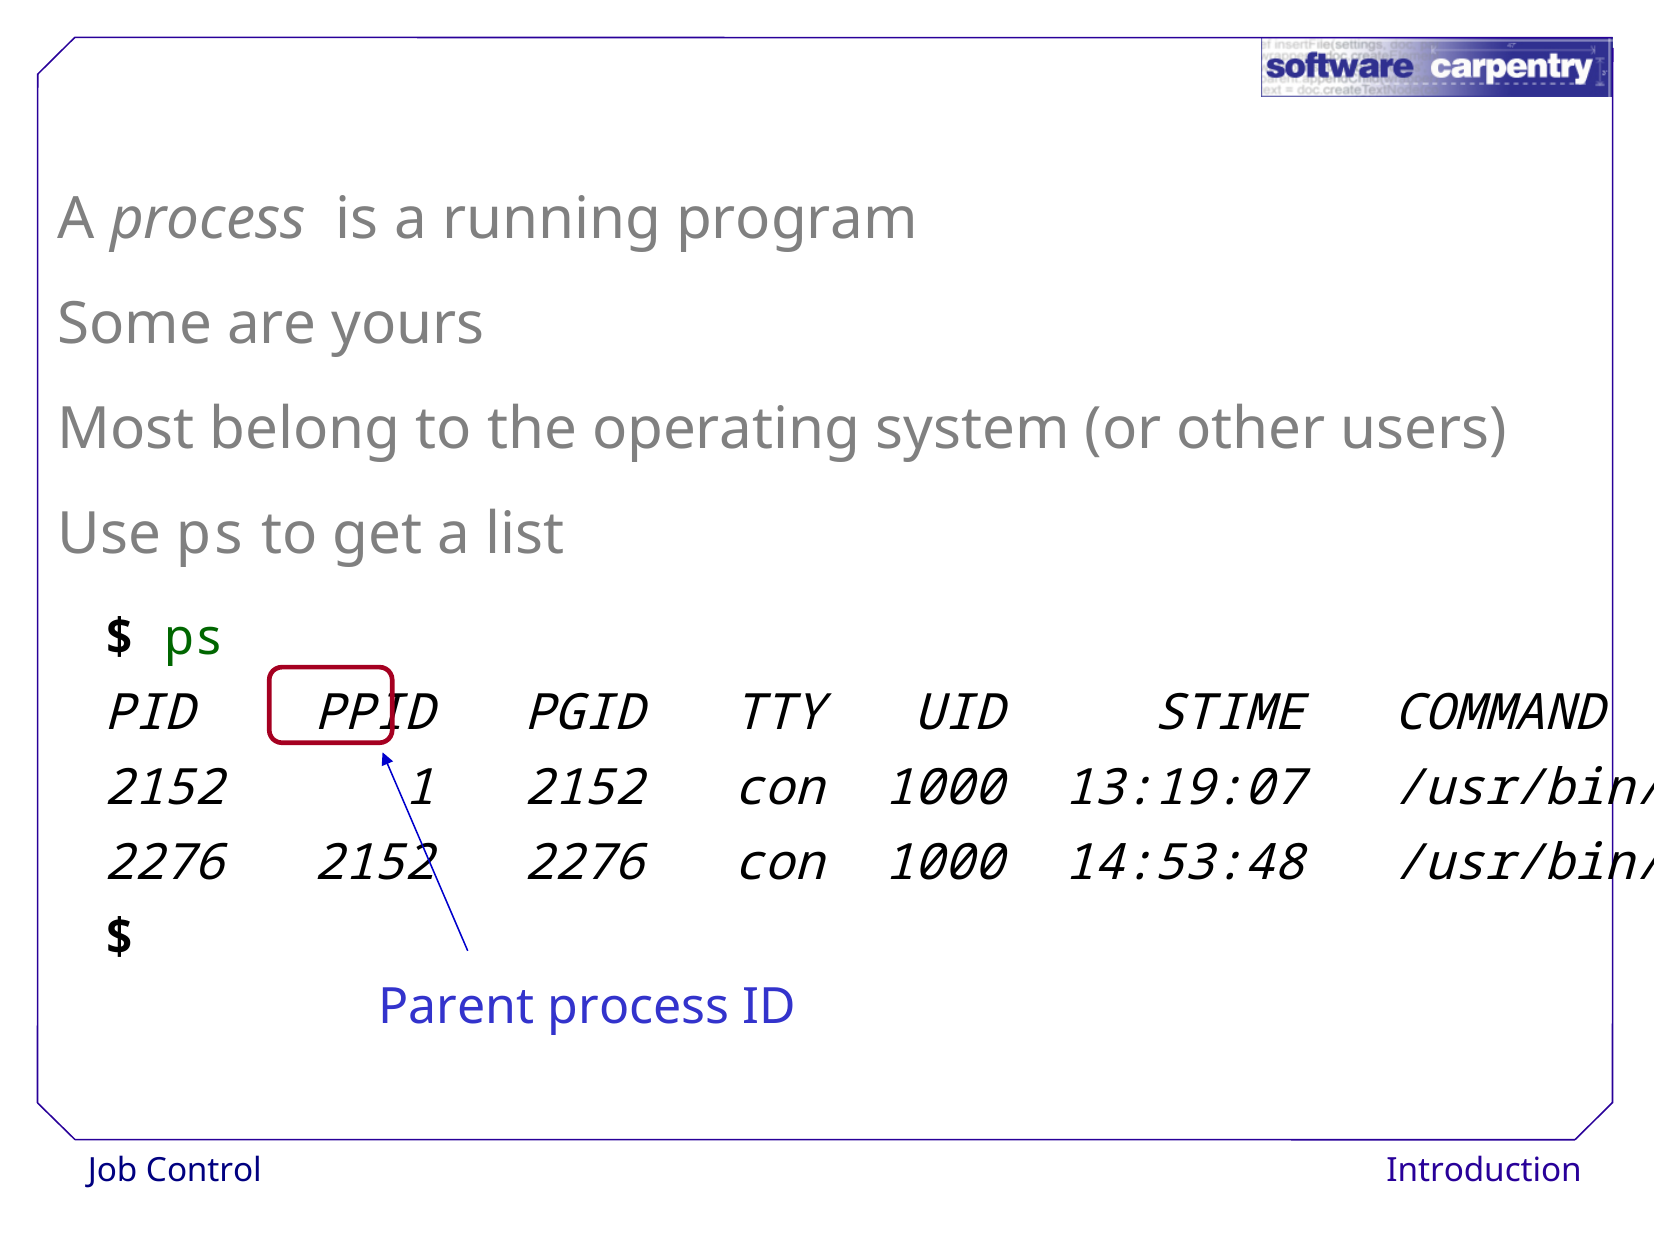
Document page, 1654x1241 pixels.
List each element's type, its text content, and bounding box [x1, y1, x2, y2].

text_box Parent process ID [363, 950, 1196, 1112]
text_box A process is a running program Some are yours Most belong to the operating system (or other users) Use ps to get a list [42, 137, 1654, 574]
picture [1261, 39, 1613, 97]
text_box $ ps PID PPID PGID TTY UID STIME COMMAND 2152 1 2152 con 1000 13:19:07 /usr/bin/bash 2276 2152 2276 con 1000 14:53:48 /usr/bin/ps $ [89, 582, 1512, 980]
